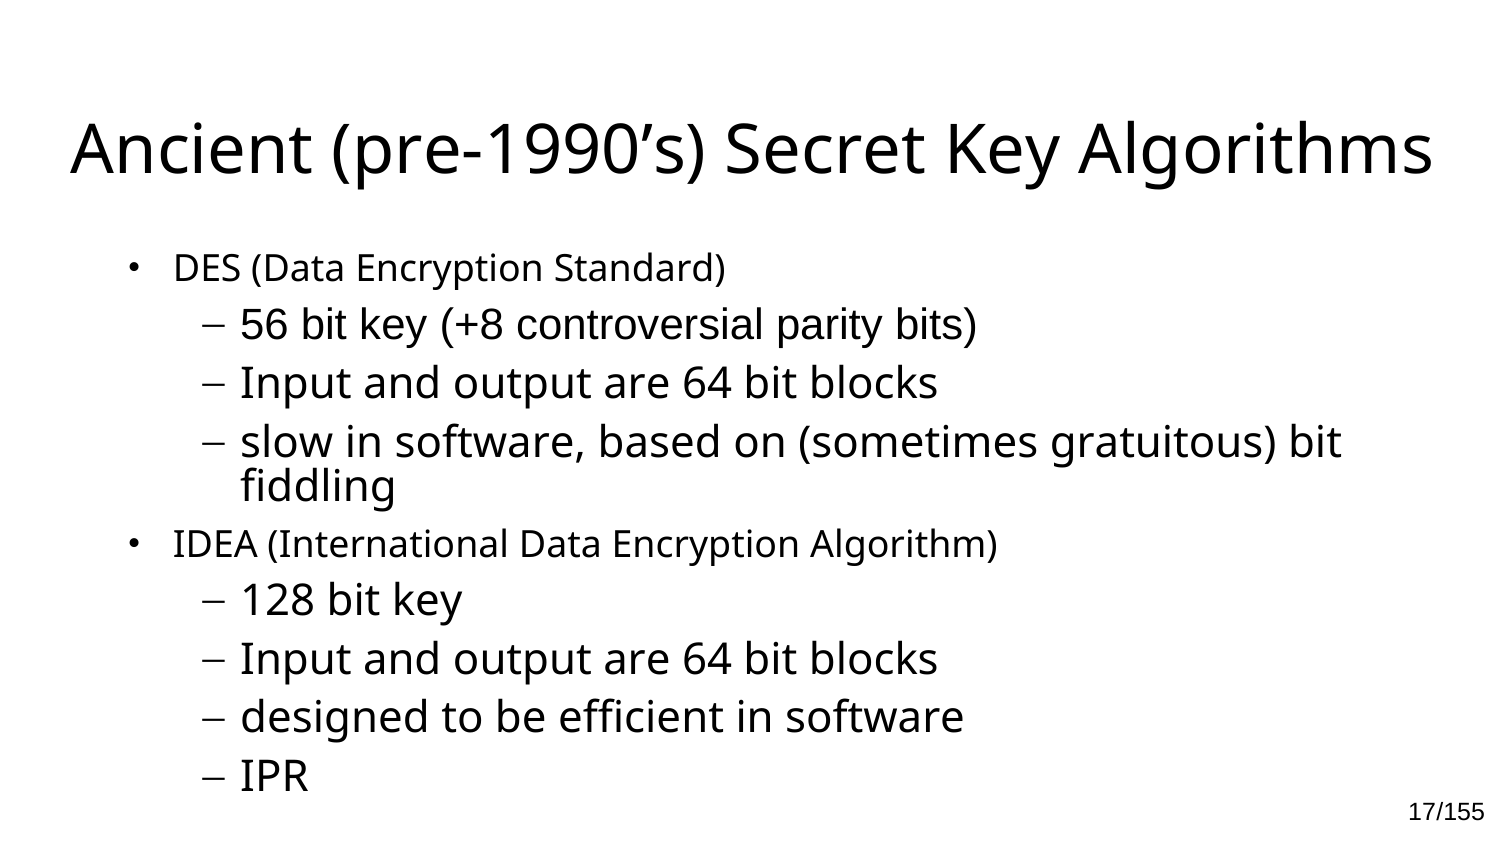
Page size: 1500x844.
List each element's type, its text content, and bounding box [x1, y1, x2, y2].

title Ancient (pre-1990’s) Secret Key Algorithms [29, 74, 1477, 216]
list DES (Data Encryption Standard) 56 bit key (+8 controversial parity bits) Input and output are 64 bit blocks slow in software, based on (sometimes gratuitous) bit fiddling IDEA (International Data Encryption Algorithm) 128 bit key Input and output are 64 bit blocks designed to be efficient in software IPR [112, 243, 1388, 842]
